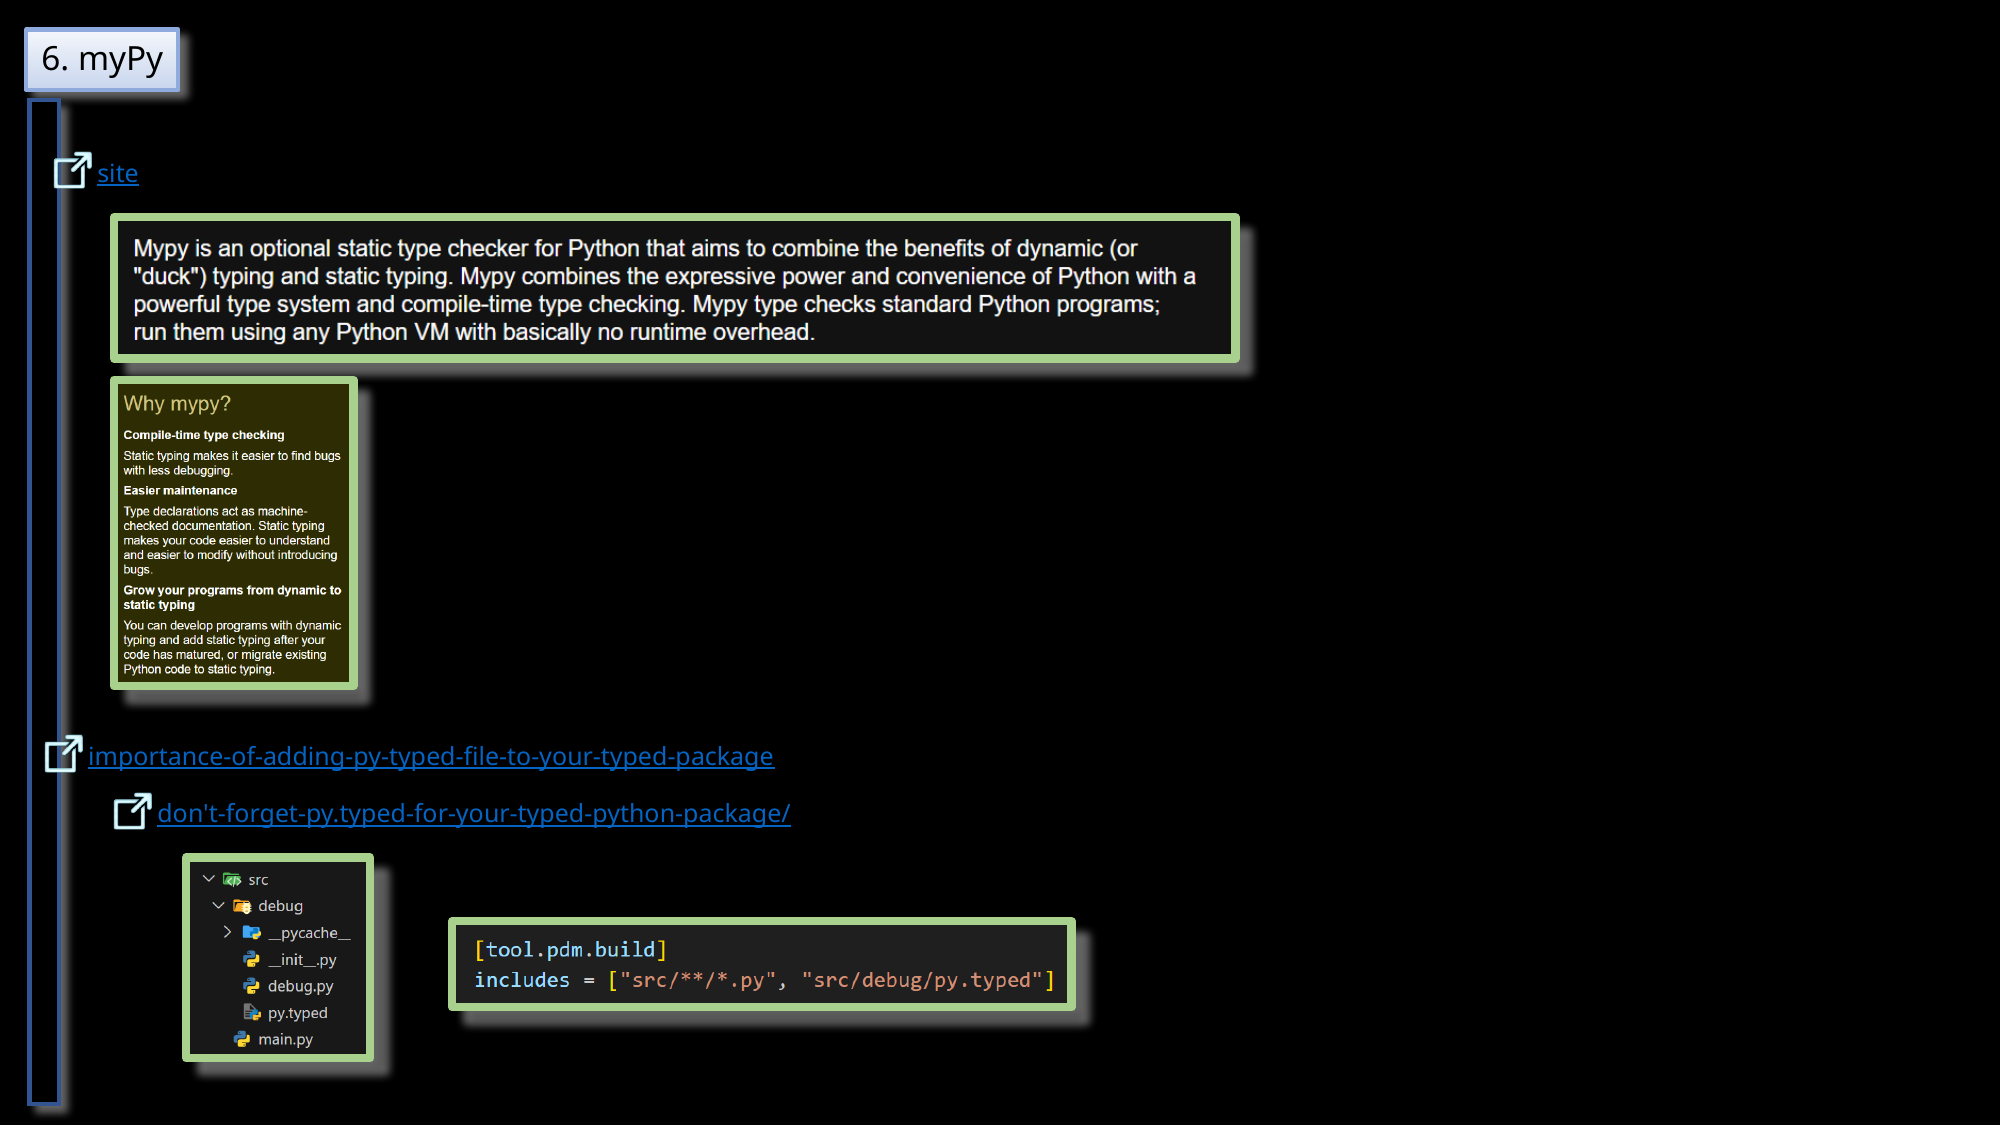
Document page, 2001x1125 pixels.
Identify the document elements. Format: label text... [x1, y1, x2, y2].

picture [40, 730, 87, 777]
picture [118, 221, 1232, 355]
text_box [29, 100, 60, 1105]
text_box site [82, 149, 154, 199]
picture [190, 861, 367, 1055]
picture [109, 788, 156, 834]
picture [118, 383, 350, 682]
picture [49, 147, 96, 193]
text_box importance-of-adding-py-typed-file-to-your-typed-package [73, 732, 790, 782]
picture [456, 925, 1068, 1004]
title 6. myPy [29, 29, 175, 91]
text_box don't-forget-py.typed-for-your-typed-python-package/ [142, 790, 807, 840]
